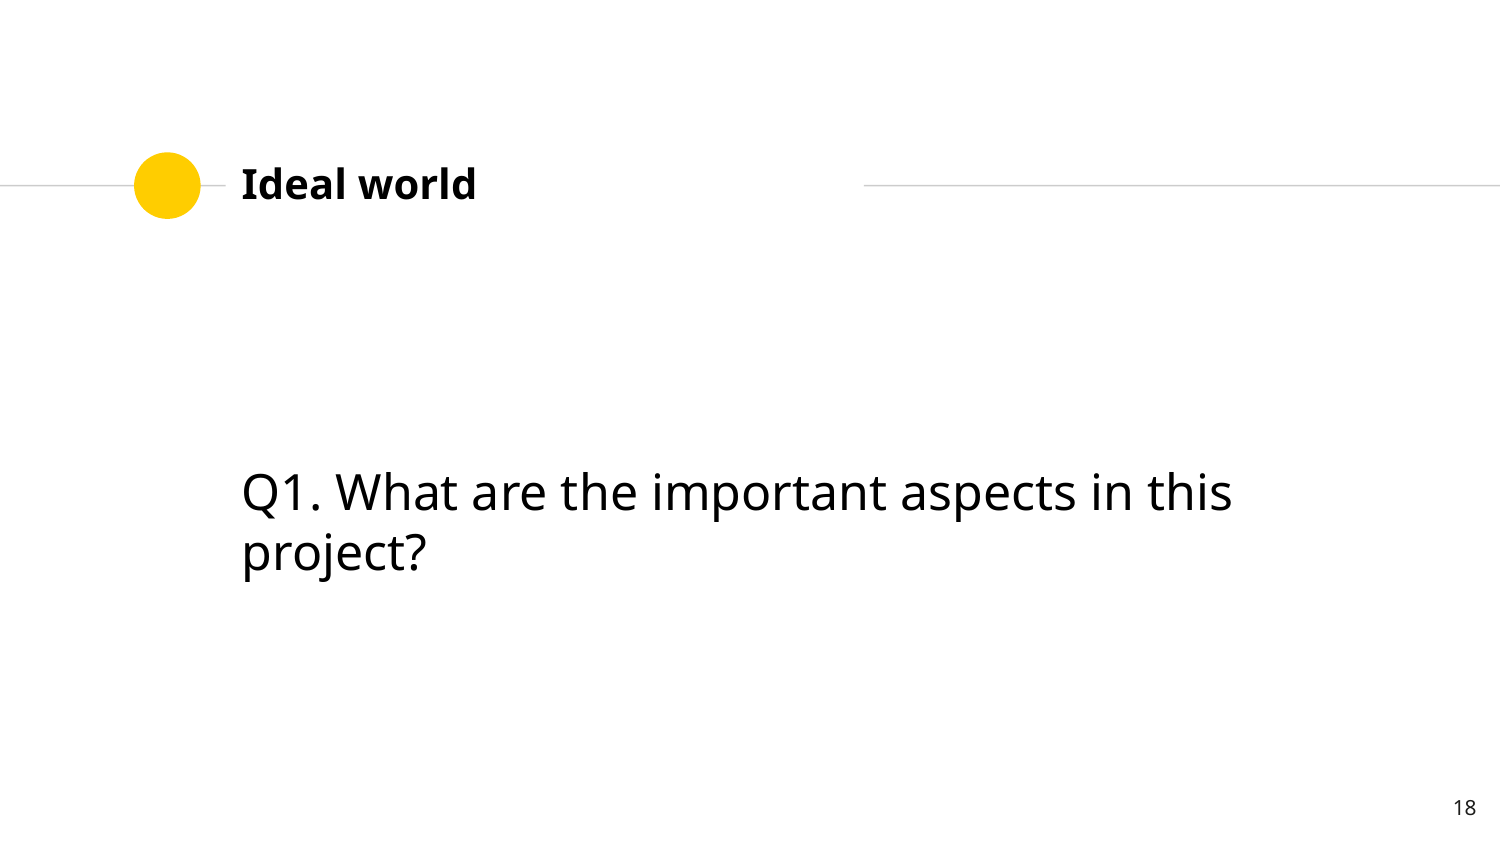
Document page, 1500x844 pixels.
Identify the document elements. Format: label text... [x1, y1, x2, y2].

title Ideal world [226, 146, 863, 219]
list Q1. What are the important aspects in this project? [226, 265, 1344, 776]
slide_number 1 [1401, 779, 1492, 844]
